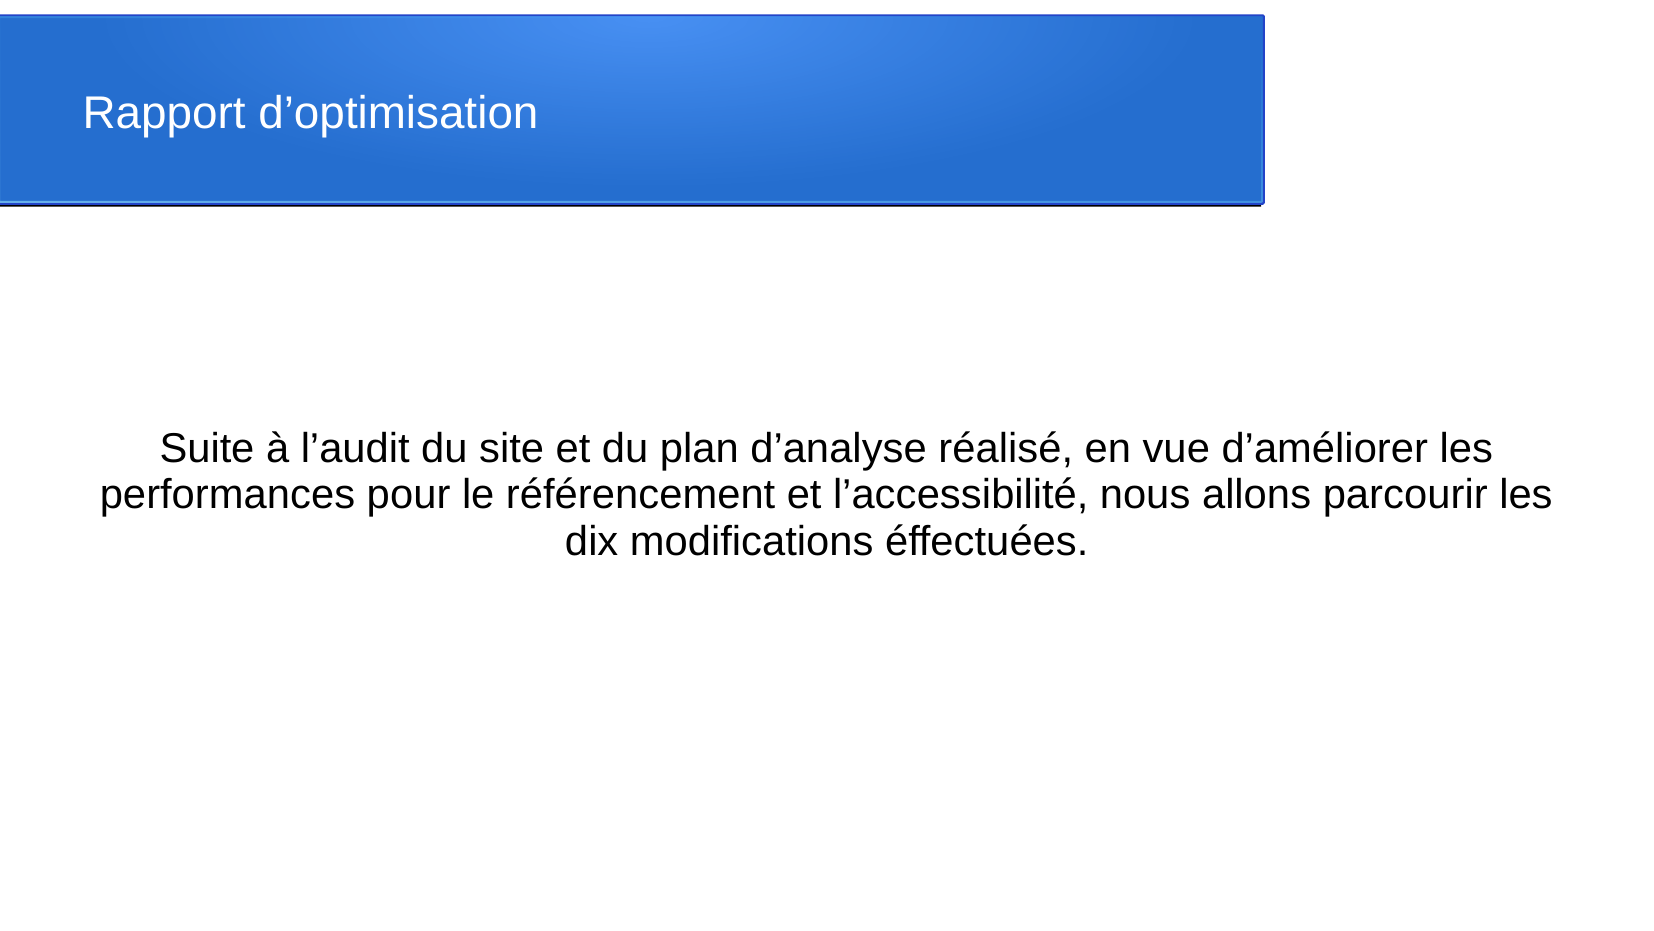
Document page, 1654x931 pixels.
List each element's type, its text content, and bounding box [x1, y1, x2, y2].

title Rapport d’optimisation [82, 35, 1235, 189]
subtitle Suite à l’audit du site et du plan d’analyse réalisé, en vue d’améliorer les performances pour le référencement et l’accessibilité, nous allons parcourir les dix modifications éffectuées. [82, 224, 1571, 764]
